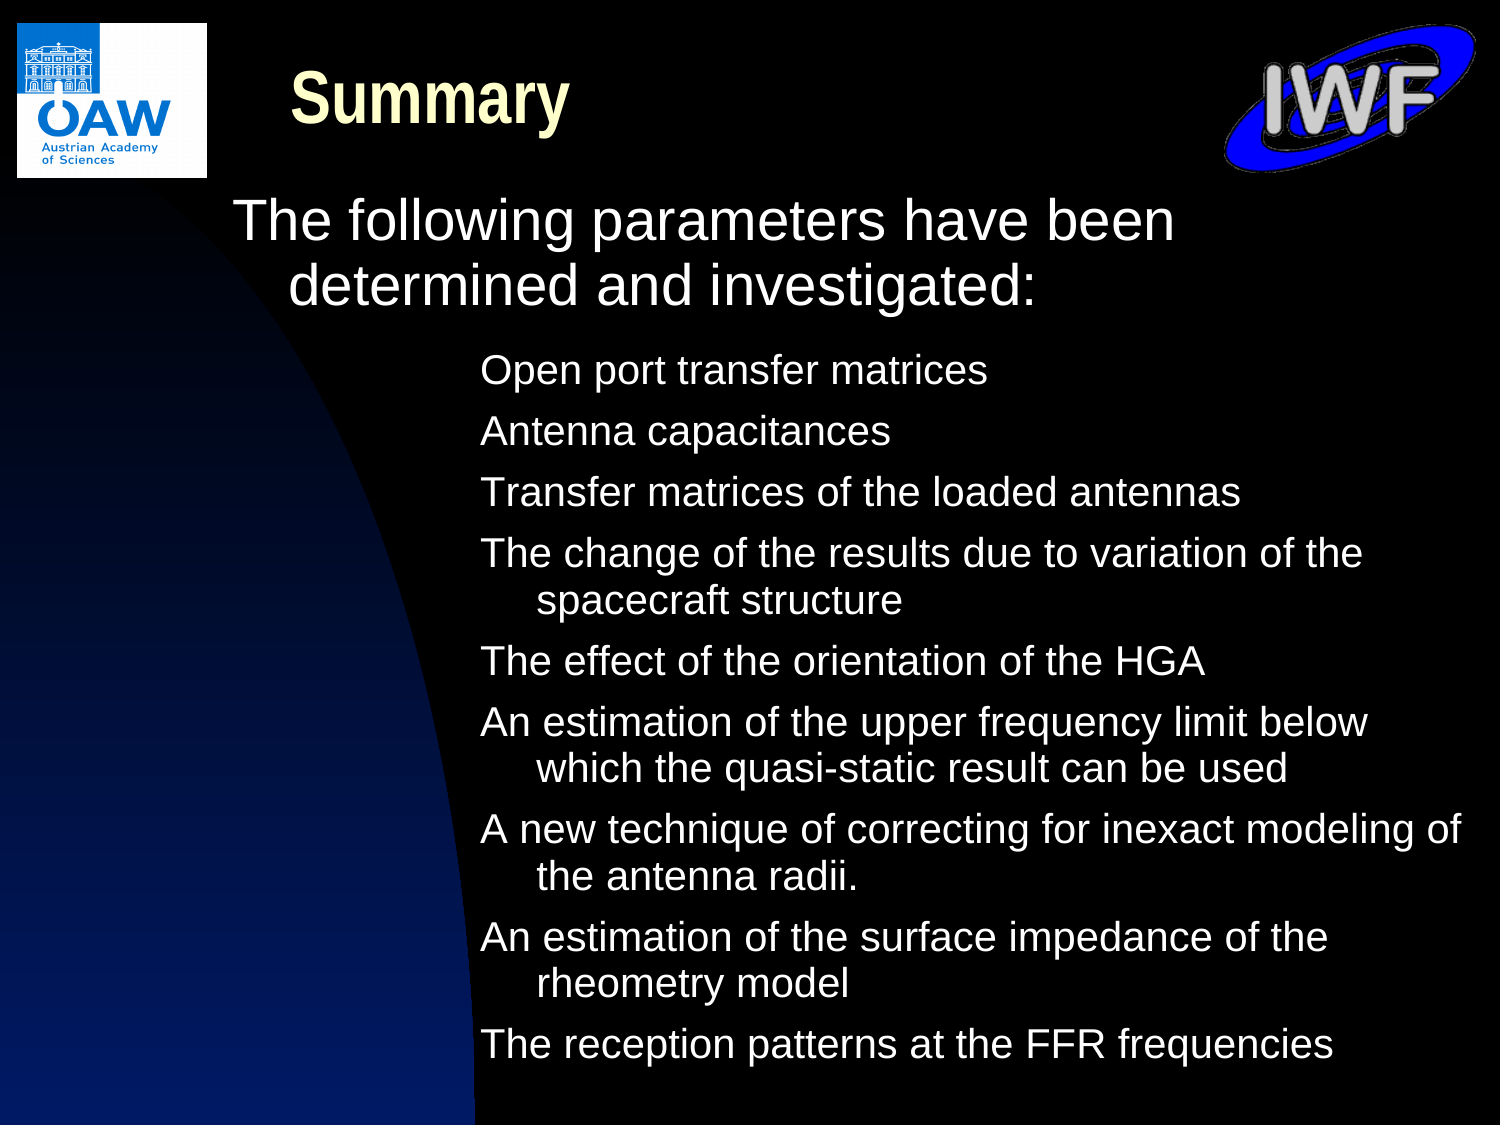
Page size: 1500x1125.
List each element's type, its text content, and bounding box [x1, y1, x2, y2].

picture [17, 23, 207, 178]
title Summary [275, 3, 1463, 207]
list The following parameters have been determined and investigated: [232, 187, 1233, 367]
list [462, 642, 1463, 965]
list Open port transfer matrices Antenna capacitances Transfer matrices of the loaded antennas The change of the results due to variation of the spacecraft structure The effect of the orientation of the HGA An estimation of the upper frequency limit below which the quasi-static result can be used A new technique of correcting for inexact modeling of the antenna radii. An estimation of the surface impedance of the rheometry model The reception patterns at the FFR frequencies [480, 346, 1481, 1072]
picture [1224, 24, 1476, 173]
